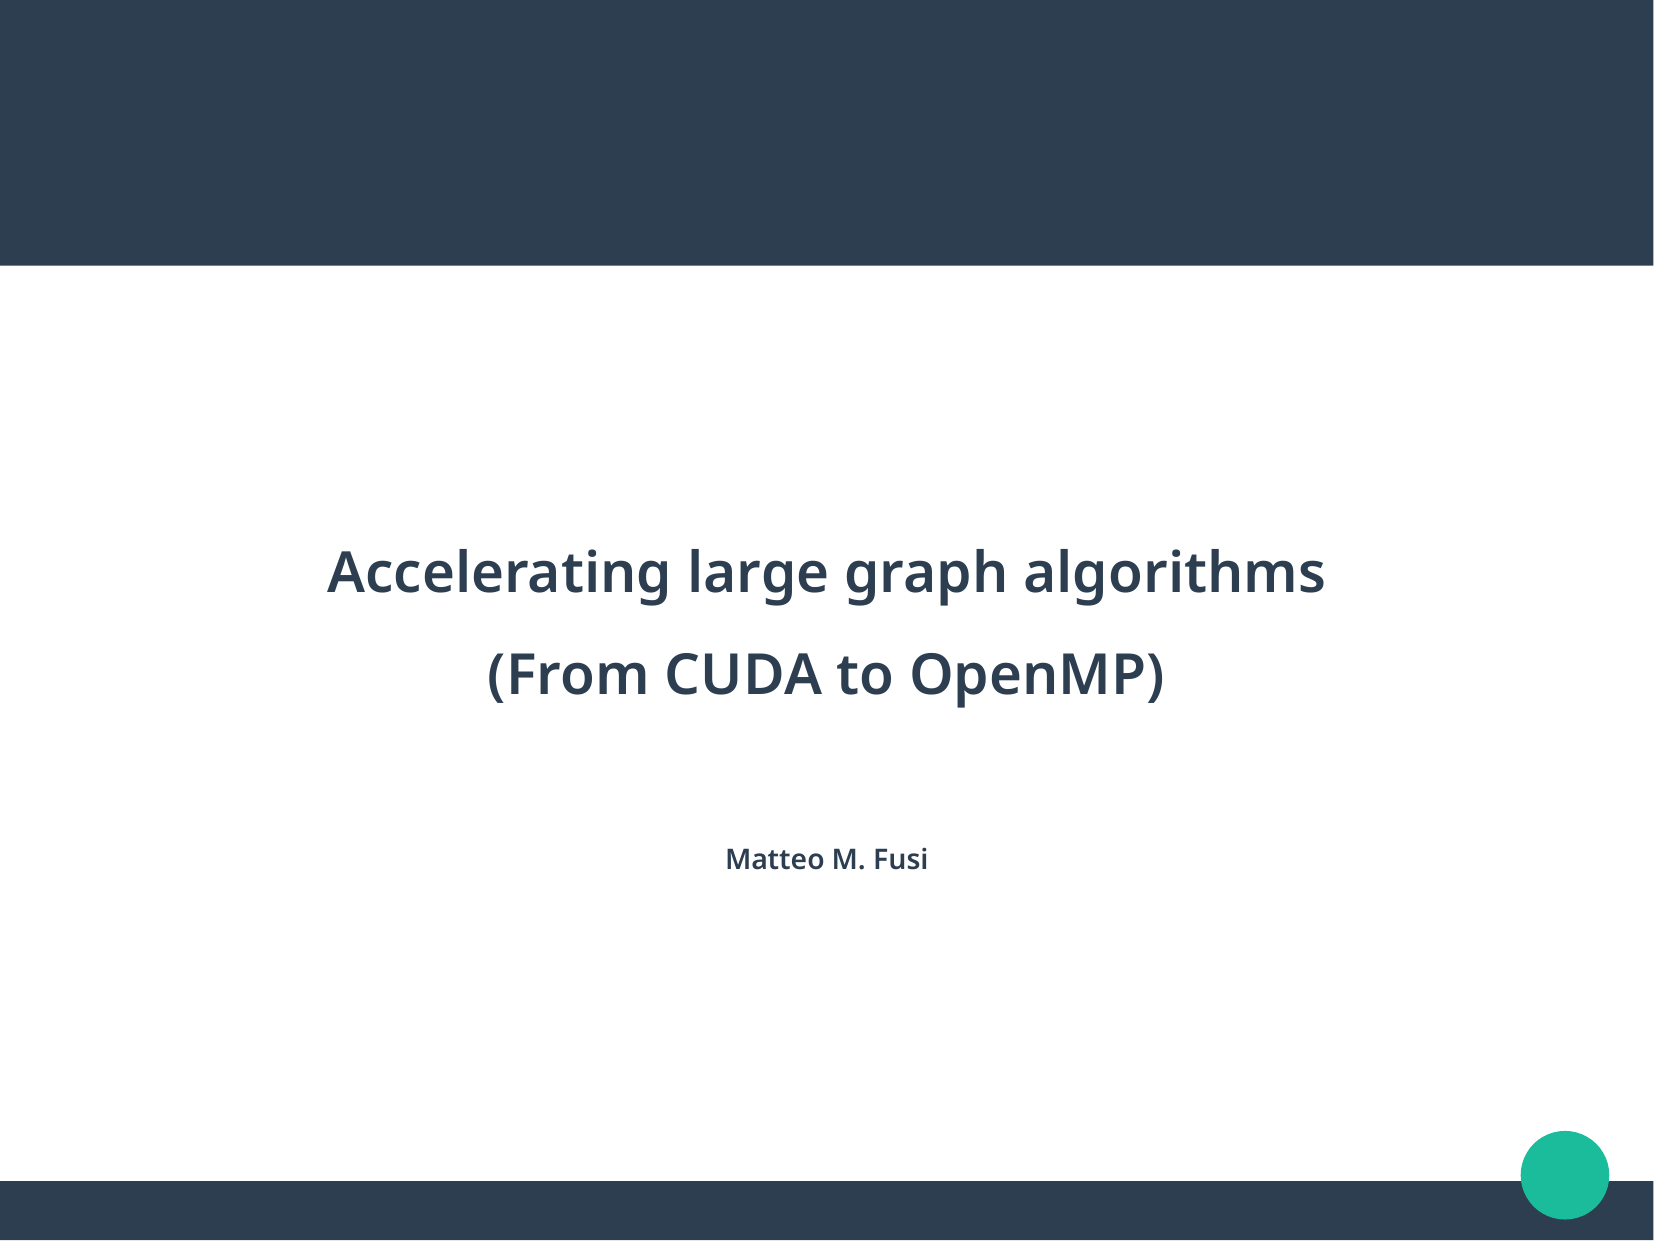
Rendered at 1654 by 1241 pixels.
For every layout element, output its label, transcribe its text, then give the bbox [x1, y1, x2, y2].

list Accelerating large graph algorithms (From CUDA to OpenMP) Matteo M. Fusi [59, 531, 1595, 880]
